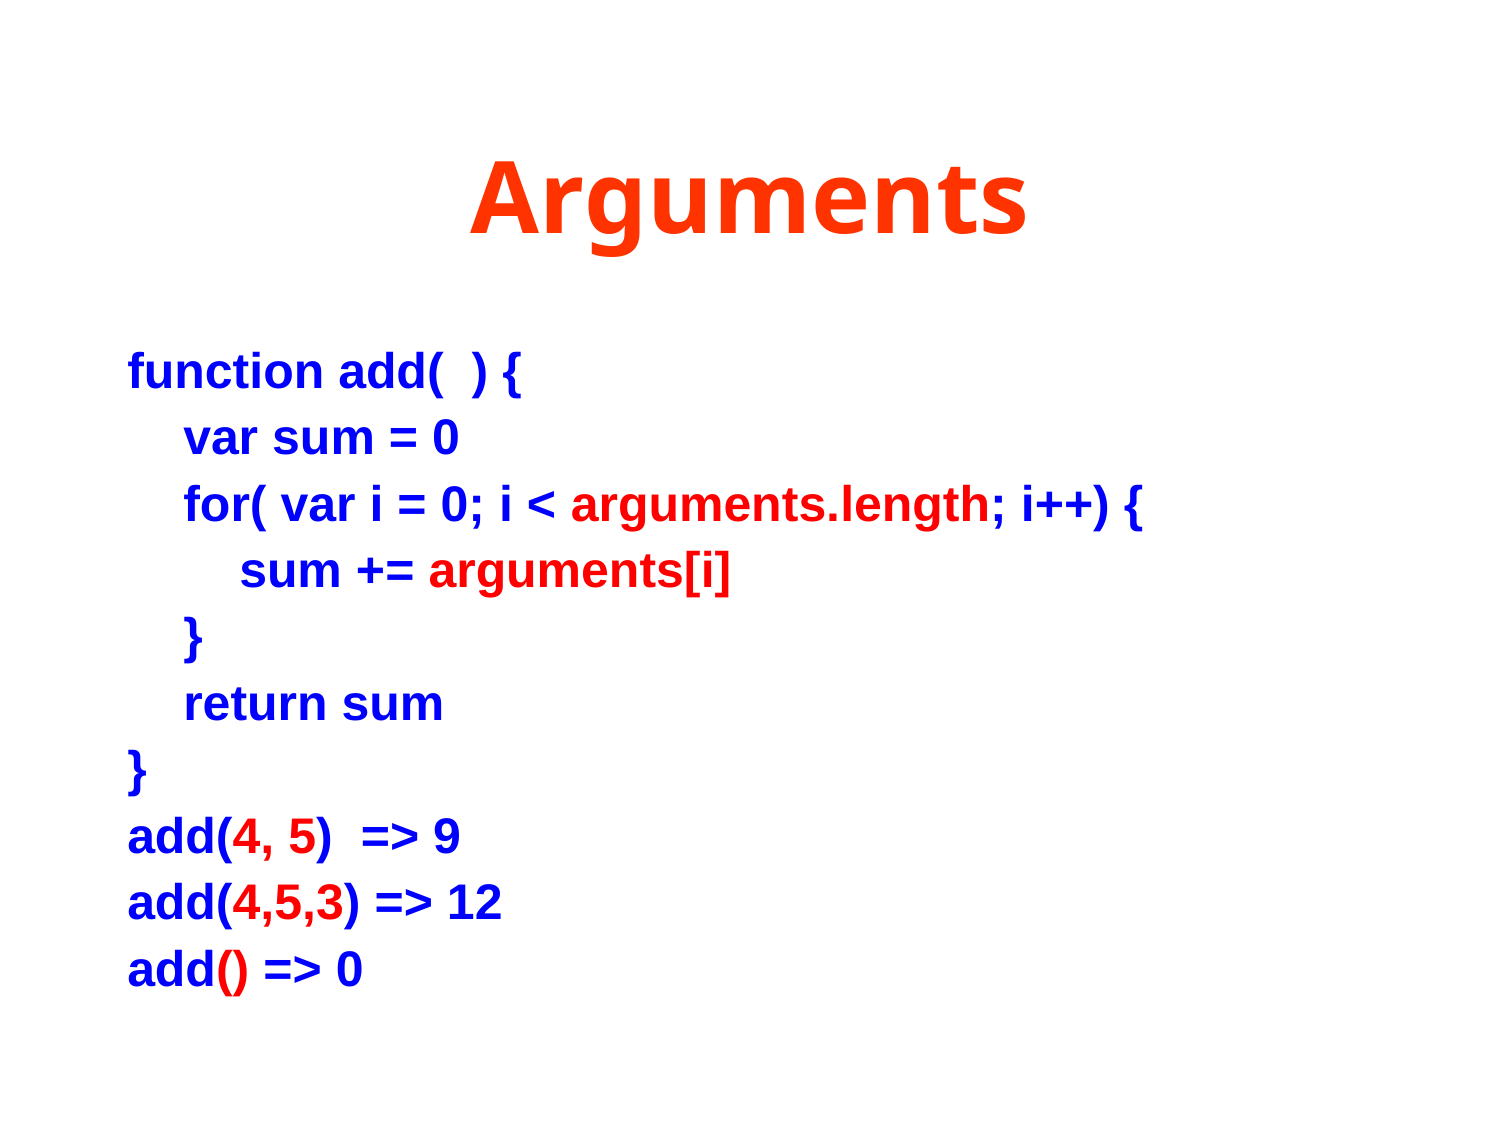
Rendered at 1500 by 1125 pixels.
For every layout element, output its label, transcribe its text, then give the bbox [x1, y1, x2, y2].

list function add( ) { var sum = 0 for( var i = 0; i < arguments.length; i++) { sum += arguments[i] } return sum } add(4, 5) => 9 add(4,5,3) => 12 add() => 0 [112, 337, 1388, 1013]
title Arguments [112, 99, 1388, 288]
